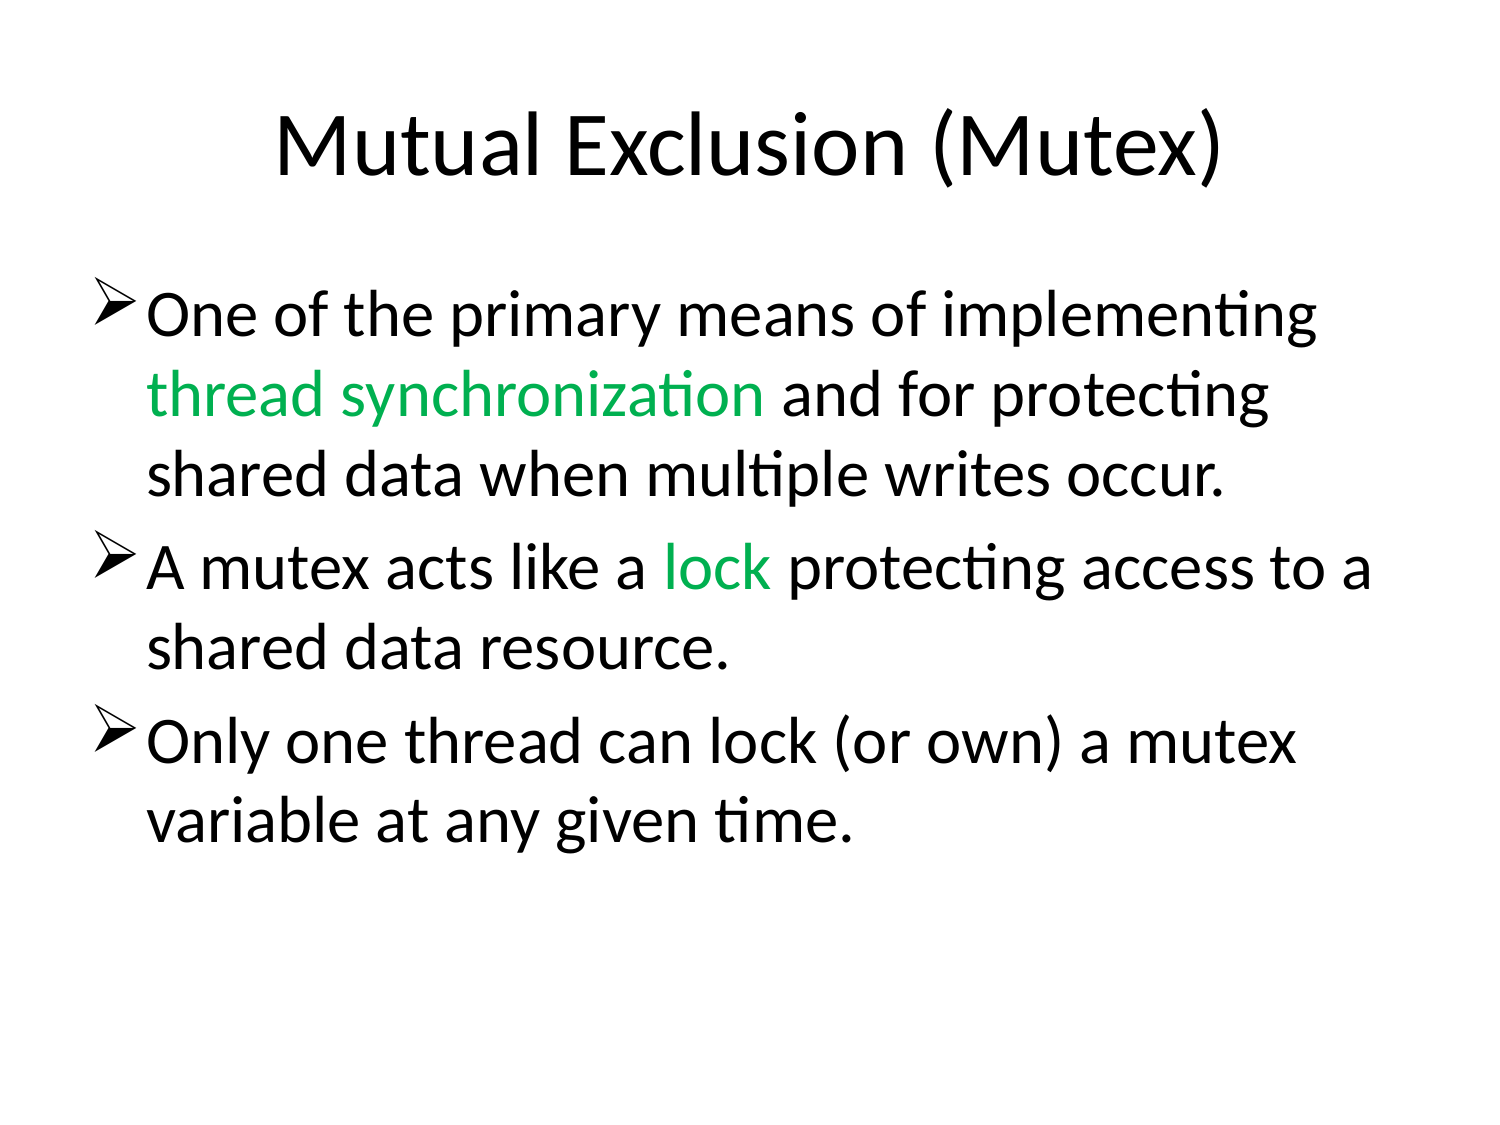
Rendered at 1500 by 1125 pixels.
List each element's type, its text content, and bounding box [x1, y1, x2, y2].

text_box Mutual Exclusion (Mutex) [75, 45, 1425, 233]
text_box One of the primary means of implementing thread synchronization and for protecting shared data when multiple writes occur. A mutex acts like a lock protecting access to a shared data resource. Only one thread can lock (or own) a mutex variable at any given time. [75, 262, 1425, 1005]
